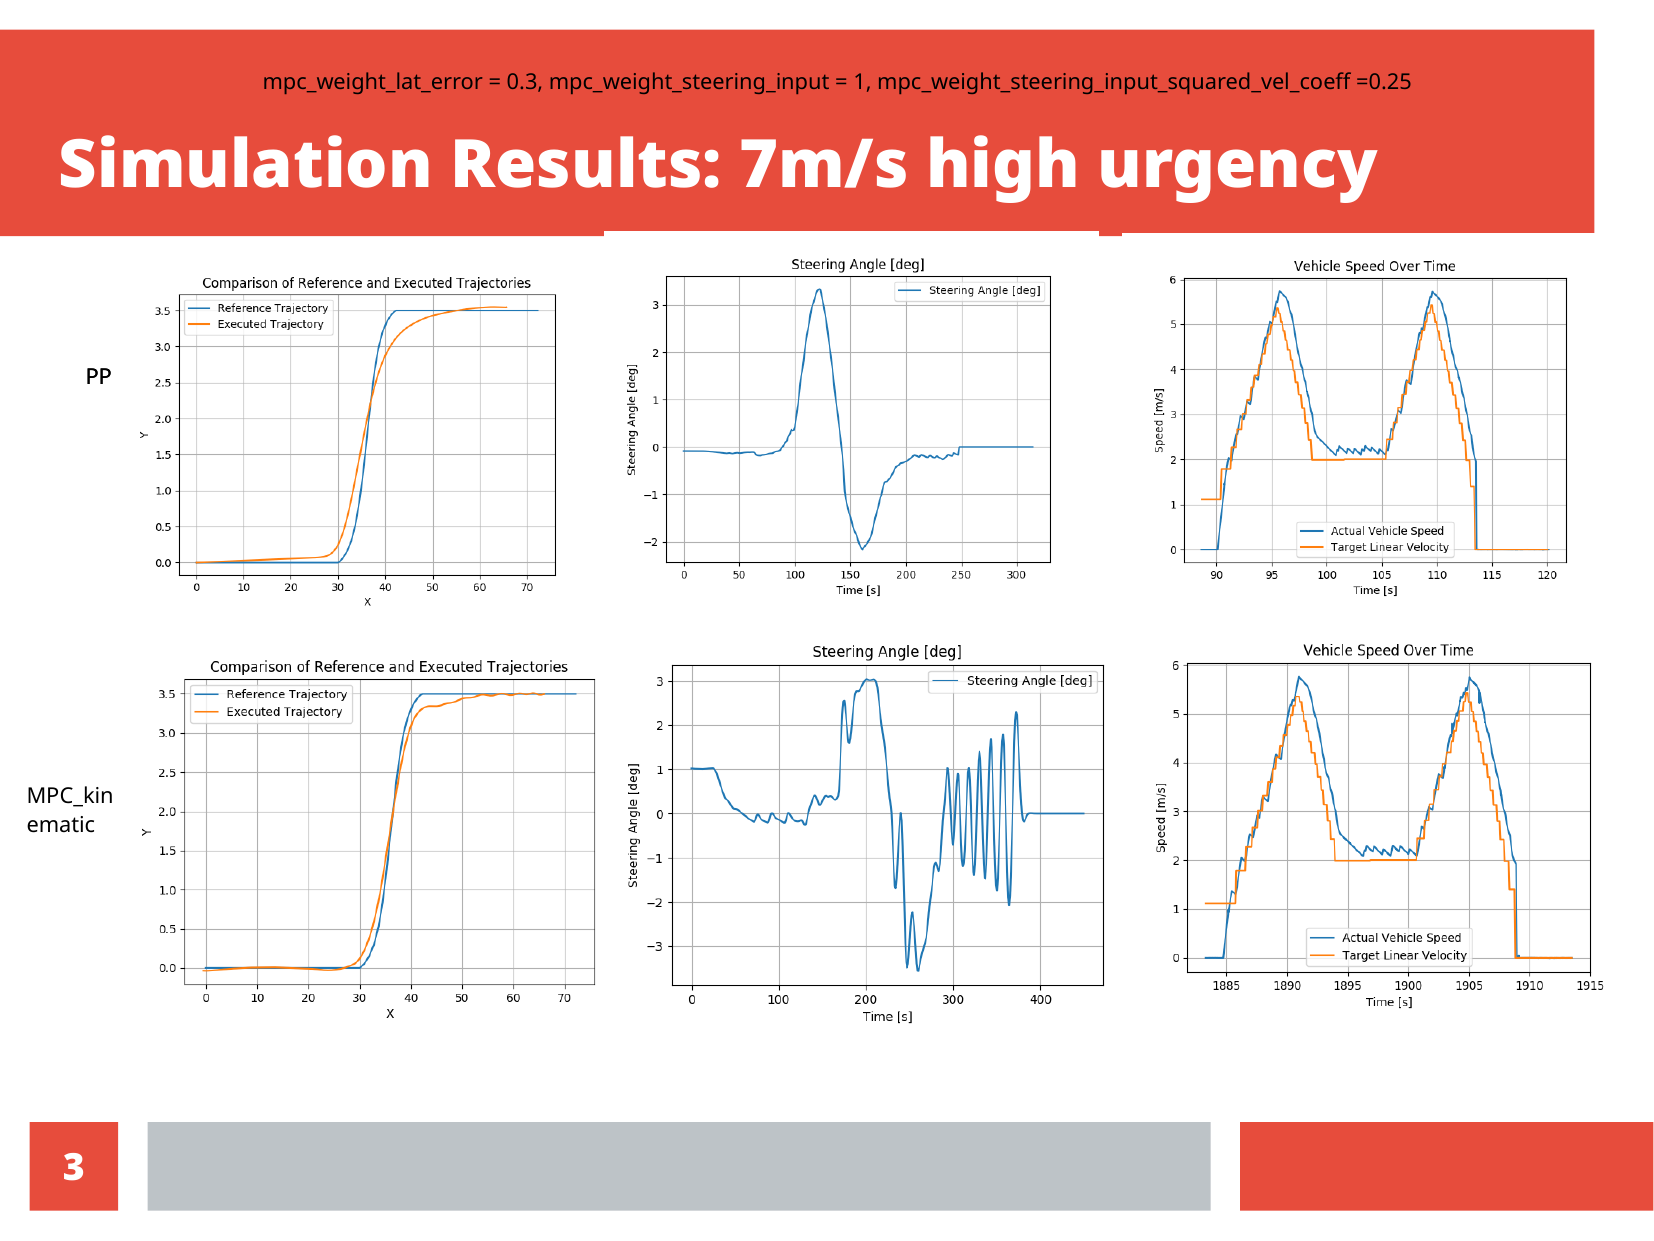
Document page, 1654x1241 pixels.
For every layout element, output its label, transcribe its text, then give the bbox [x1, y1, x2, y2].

picture [604, 231, 1099, 603]
text_box mpc_weight_lat_error = 0.3, mpc_weight_steering_input = 1, mpc_weight_steering_input_squared_vel_coeff =0.25 [248, 59, 1430, 125]
title Simulation Results: 7m/s high urgency [59, 59, 1595, 207]
picture [118, 250, 1642, 1031]
picture [1122, 233, 1615, 603]
text_box MPC_kinematic [11, 772, 118, 839]
text_box PP [70, 354, 118, 395]
